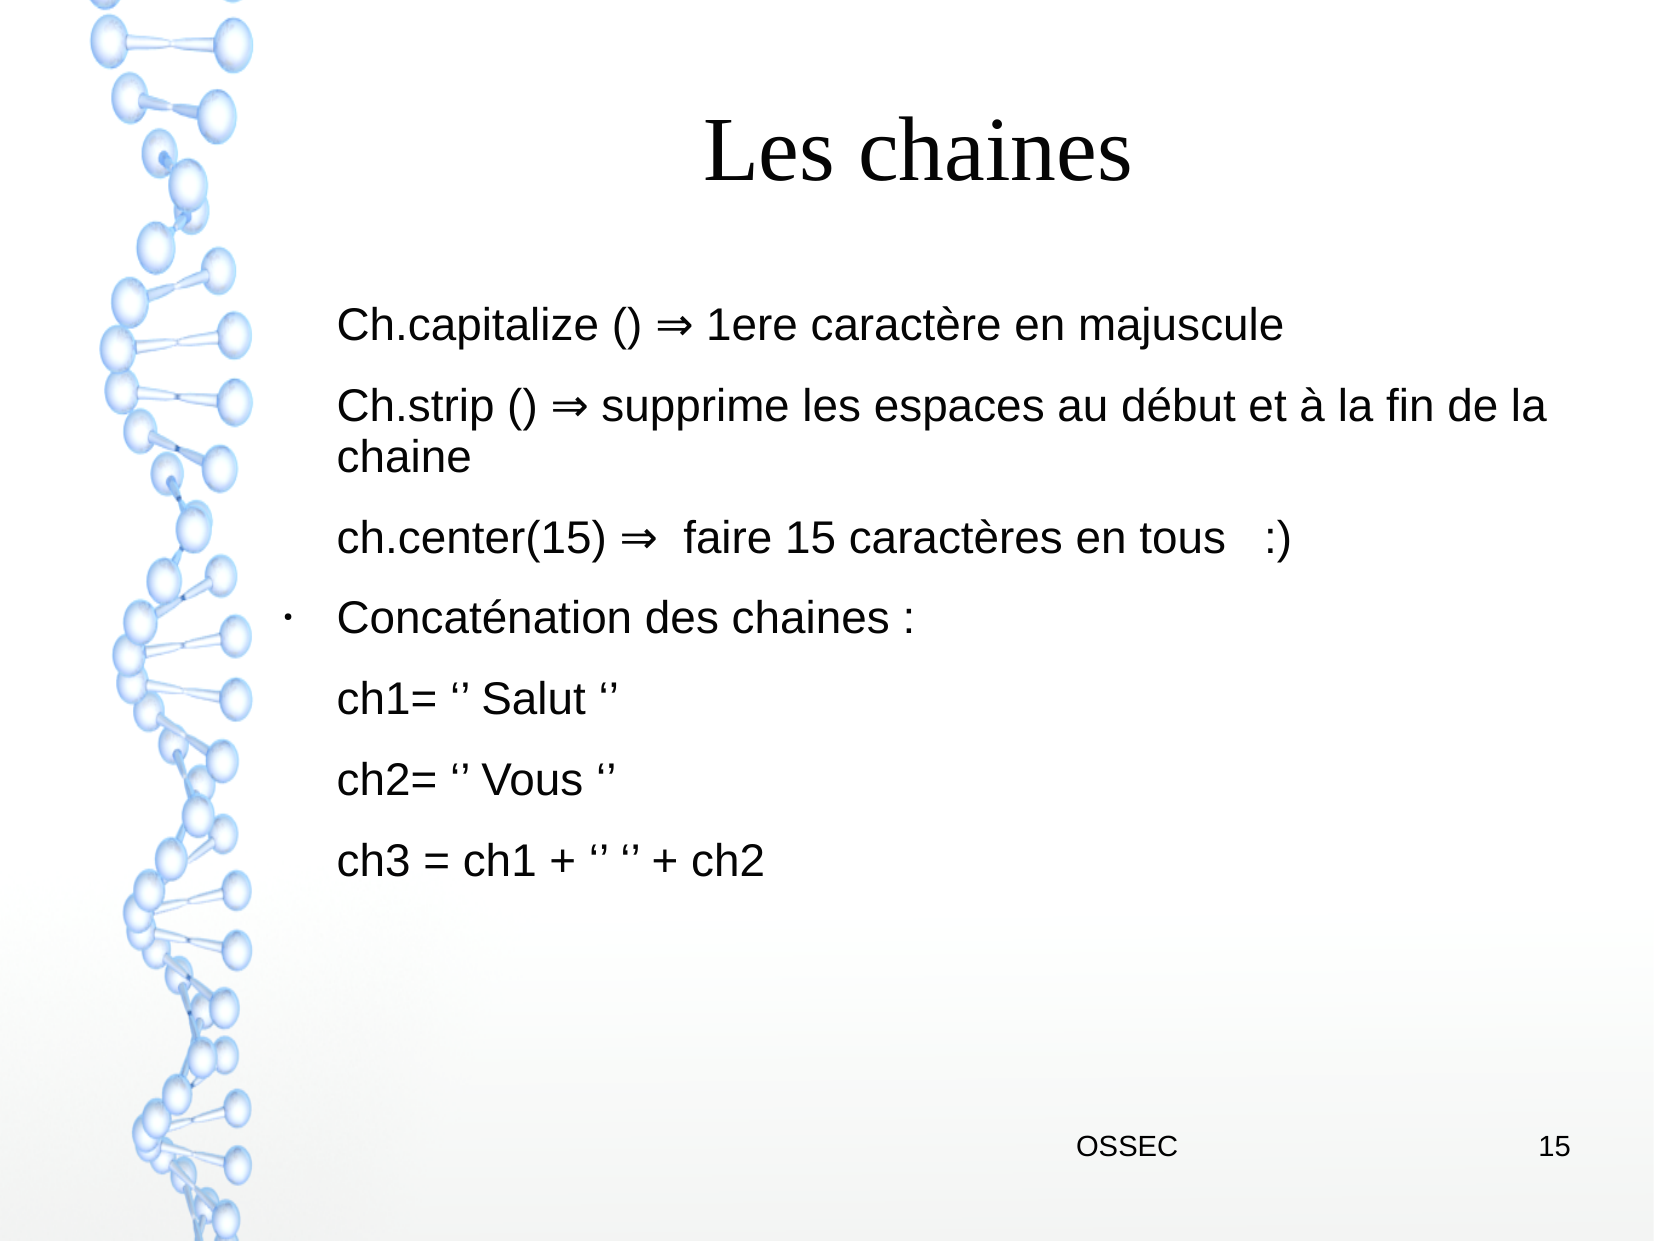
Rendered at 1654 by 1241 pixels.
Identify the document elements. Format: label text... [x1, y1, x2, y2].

list Ch.capitalize () ⇒ 1ere caractère en majuscule Ch.strip () ⇒ supprime les espaces au début et à la fin de la chaine ch.center(15) ⇒ faire 15 caractères en tous :) Concaténation des chaines : ch1= ‘’ Salut ‘’ ch2= ‘’ Vous ‘’ ch3 = ch1 + ‘’ ‘’ + ch2 [265, 299, 1595, 1019]
picture [0, 0, 1654, 1241]
title Les chaines [265, 47, 1595, 252]
